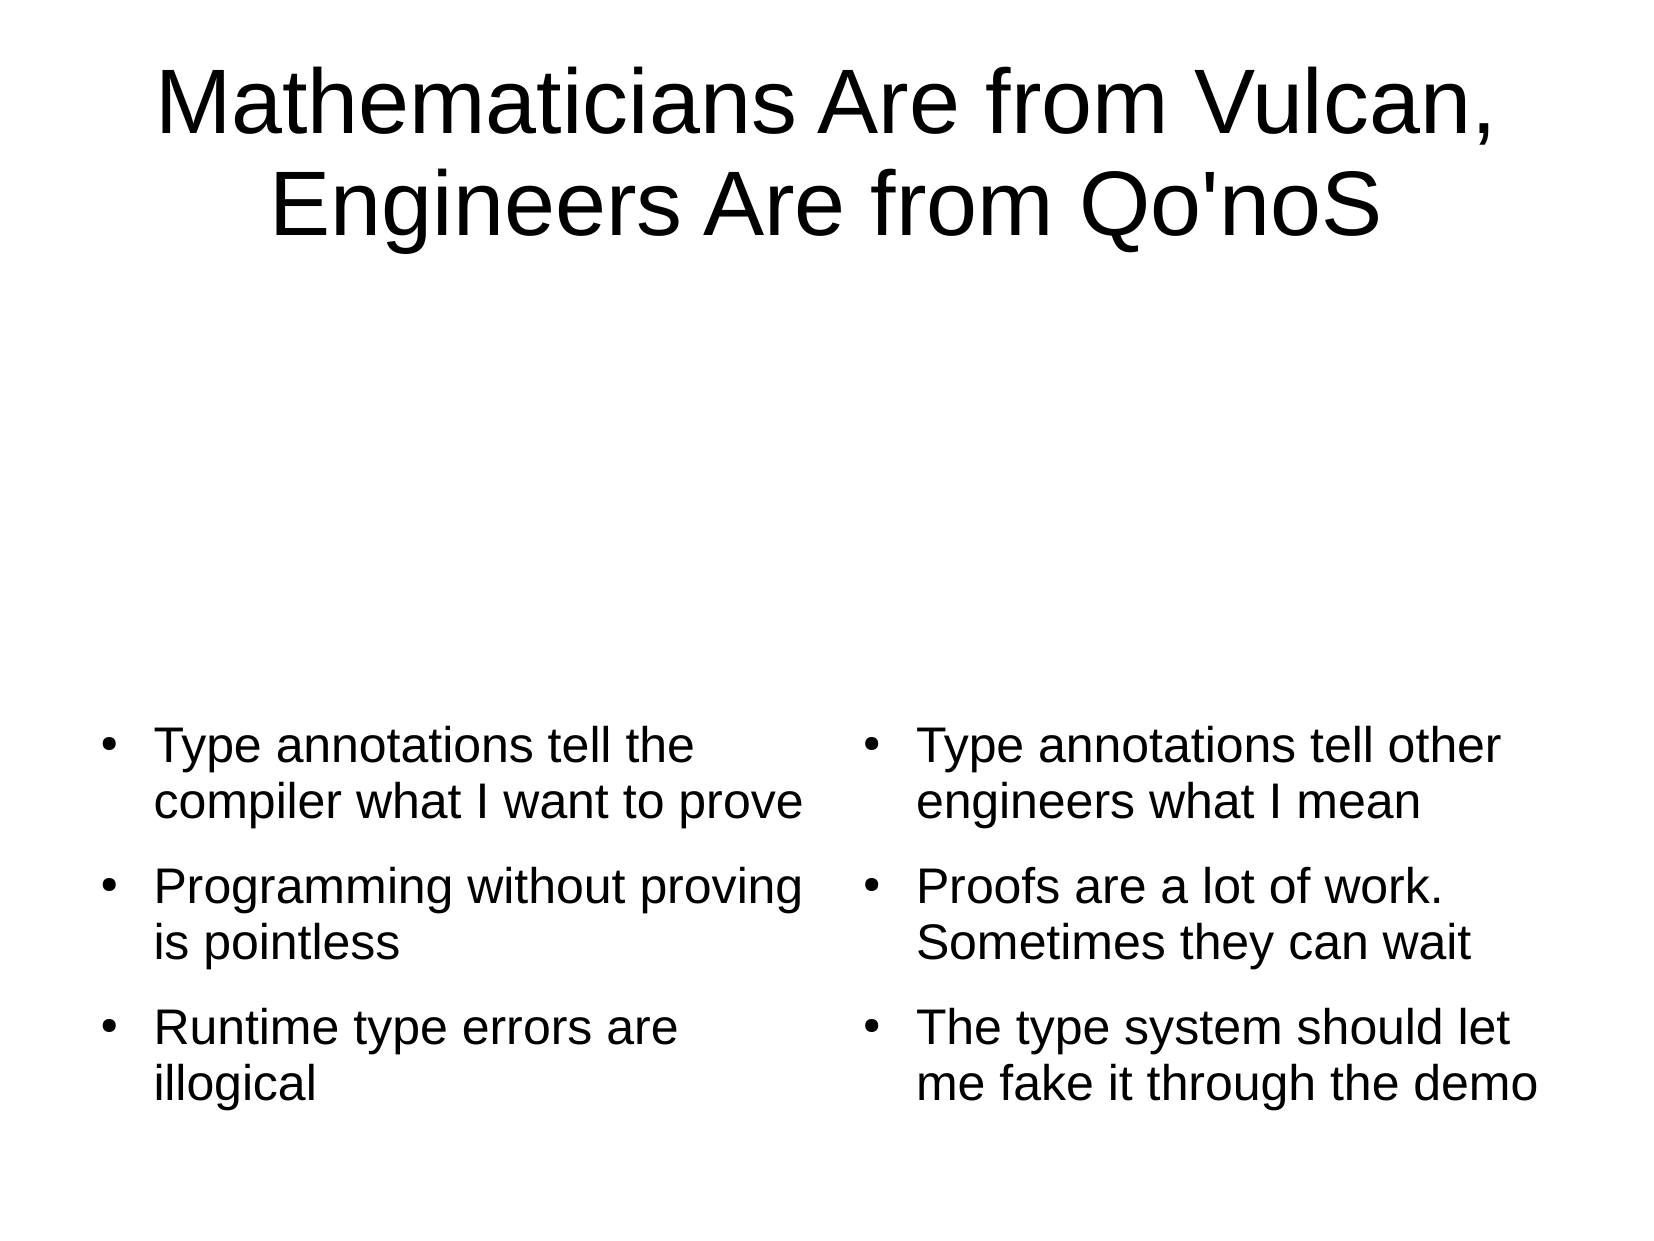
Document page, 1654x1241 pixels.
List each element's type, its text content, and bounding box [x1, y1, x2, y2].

list Type annotations tell the compiler what I want to prove Programming without proving is pointless Runtime type errors are illogical [82, 717, 809, 1112]
list Type annotations tell other engineers what I mean Proofs are a lot of work. Sometimes they can wait The type system should let me fake it through the demo [845, 717, 1572, 1112]
title Mathematicians Are from Vulcan, Engineers Are from Qo'noS [82, 49, 1571, 257]
